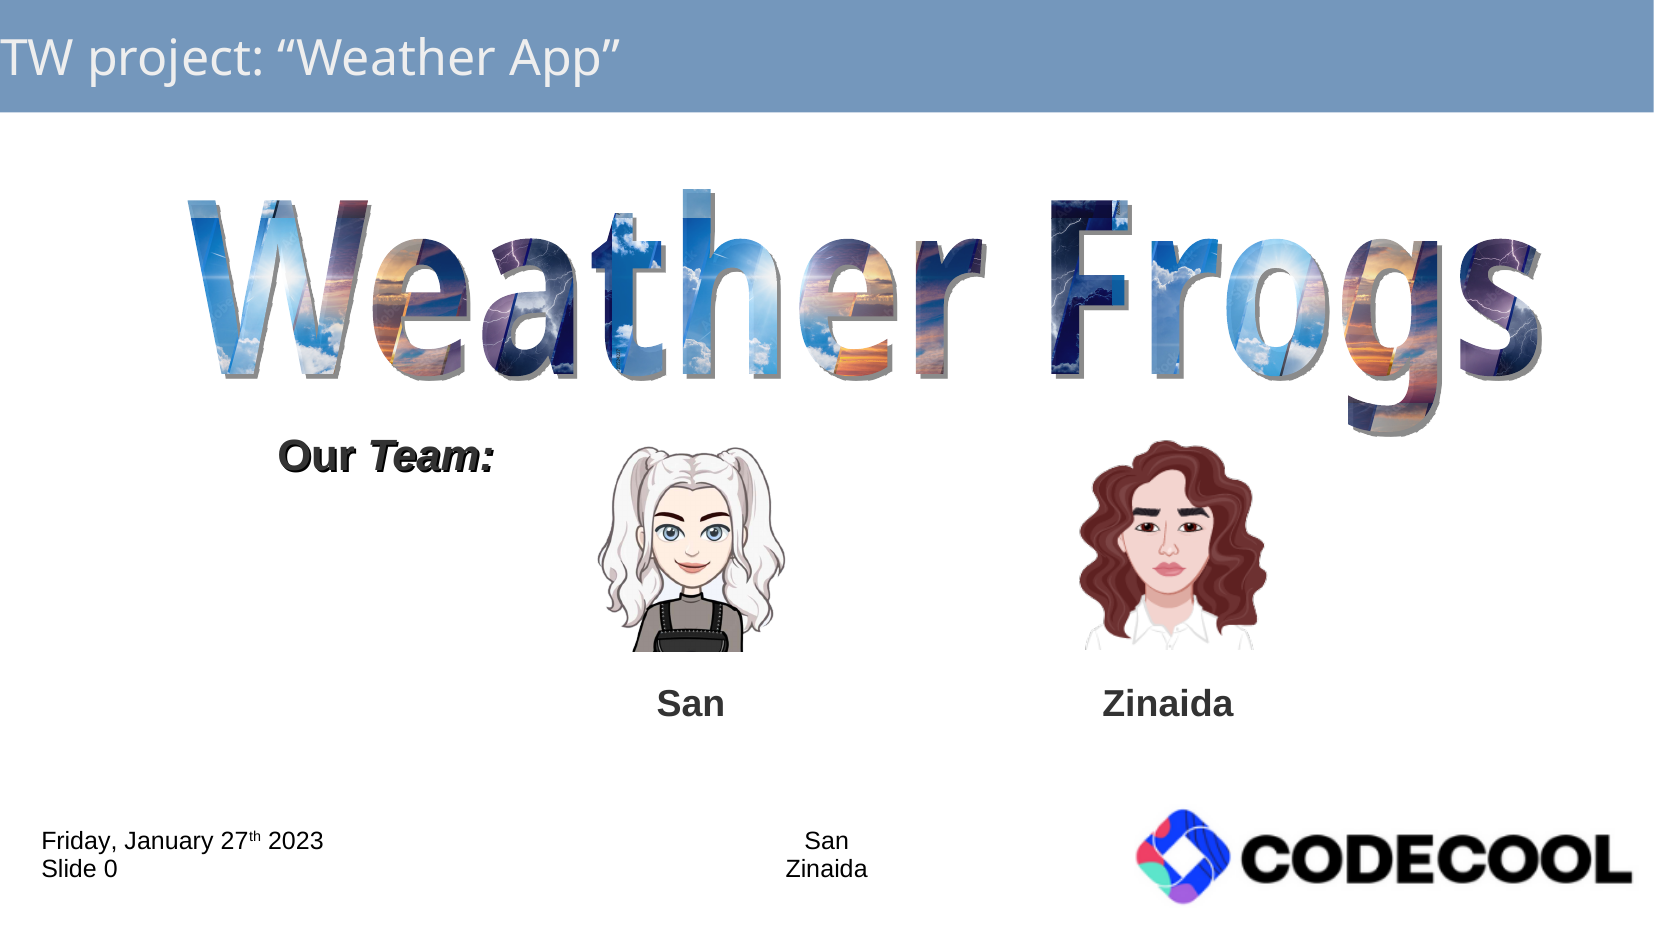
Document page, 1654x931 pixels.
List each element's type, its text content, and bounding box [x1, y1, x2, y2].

text_box Weather Frogs [1460, 238, 1538, 377]
picture [1050, 412, 1288, 650]
text_box Weather Frogs [799, 238, 894, 377]
text_box Our Team: [262, 399, 938, 488]
text_box Weather Frogs [682, 189, 777, 374]
text_box Weather Frogs [591, 213, 663, 377]
text_box Weather Frogs [372, 238, 467, 377]
text_box Weather Frogs [1051, 200, 1128, 374]
text_box Weather Frogs [187, 200, 368, 374]
text_box Weather Frogs [915, 238, 983, 374]
text_box Weather Frogs [482, 238, 574, 377]
text_box [1561, 0, 1654, 113]
text_box Friday, January 27th 2023 Slide 0 [41, 820, 449, 889]
text_box Zinaida [1087, 675, 1276, 774]
text_box San [600, 675, 826, 732]
text_box Weather Frogs [1342, 238, 1438, 433]
text_box San Zinaida [658, 820, 996, 889]
picture [580, 422, 806, 652]
text_box Weather Frogs [1226, 238, 1326, 377]
picture [1134, 787, 1654, 931]
title TW project: “Weather App” [0, 0, 1561, 113]
text_box Weather Frogs [1151, 238, 1218, 374]
